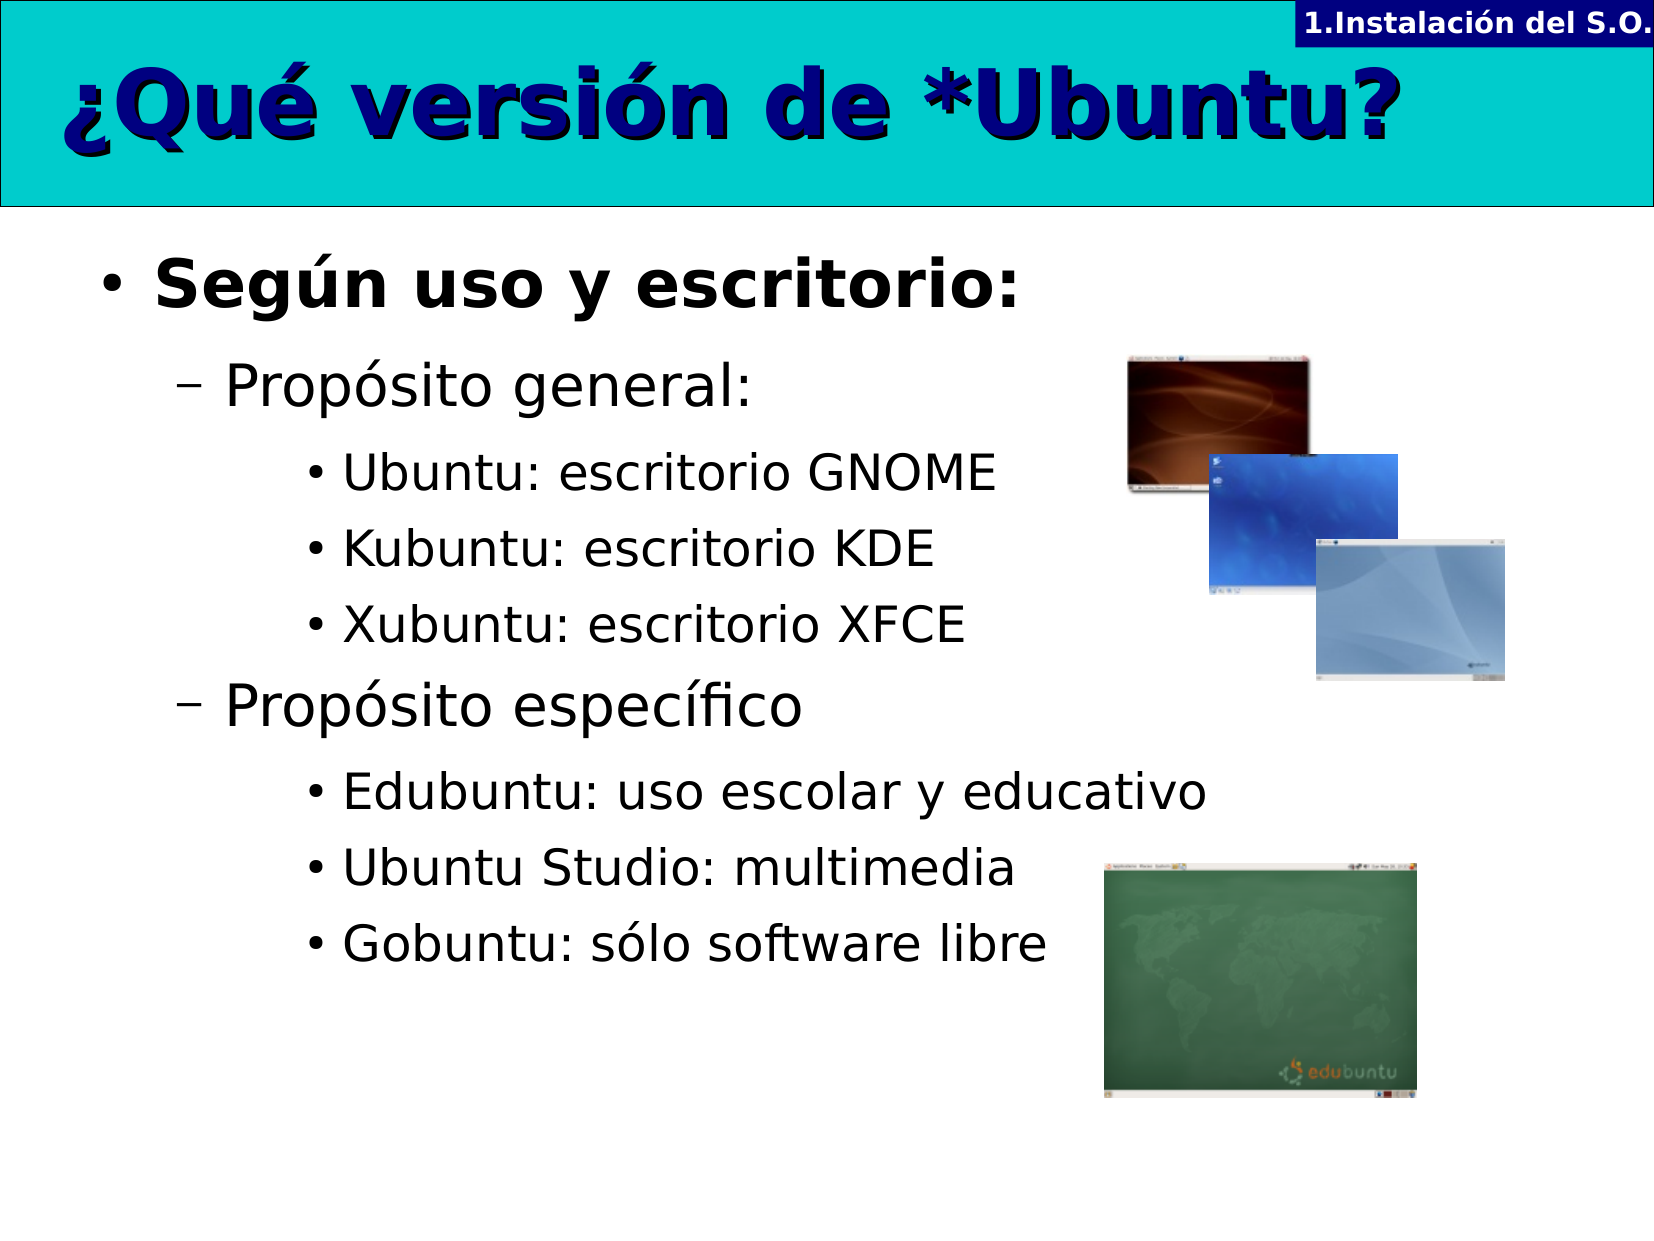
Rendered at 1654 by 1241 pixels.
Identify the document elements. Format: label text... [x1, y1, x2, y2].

text_box 1.Instalación del S.O. [1295, 0, 1654, 48]
picture [1104, 863, 1417, 1098]
picture [1126, 354, 1505, 681]
list Según uso y escritorio: Propósito general: Ubuntu: escritorio GNOME Kubuntu: escritorio KDE Xubuntu: escritorio XFCE Propósito específico Edubuntu: uso escolar y educativo Ubuntu Studio: multimedia Gobuntu: sólo software libre [82, 245, 1571, 1109]
title ¿Qué versión de *Ubuntu? [59, 14, 1654, 192]
